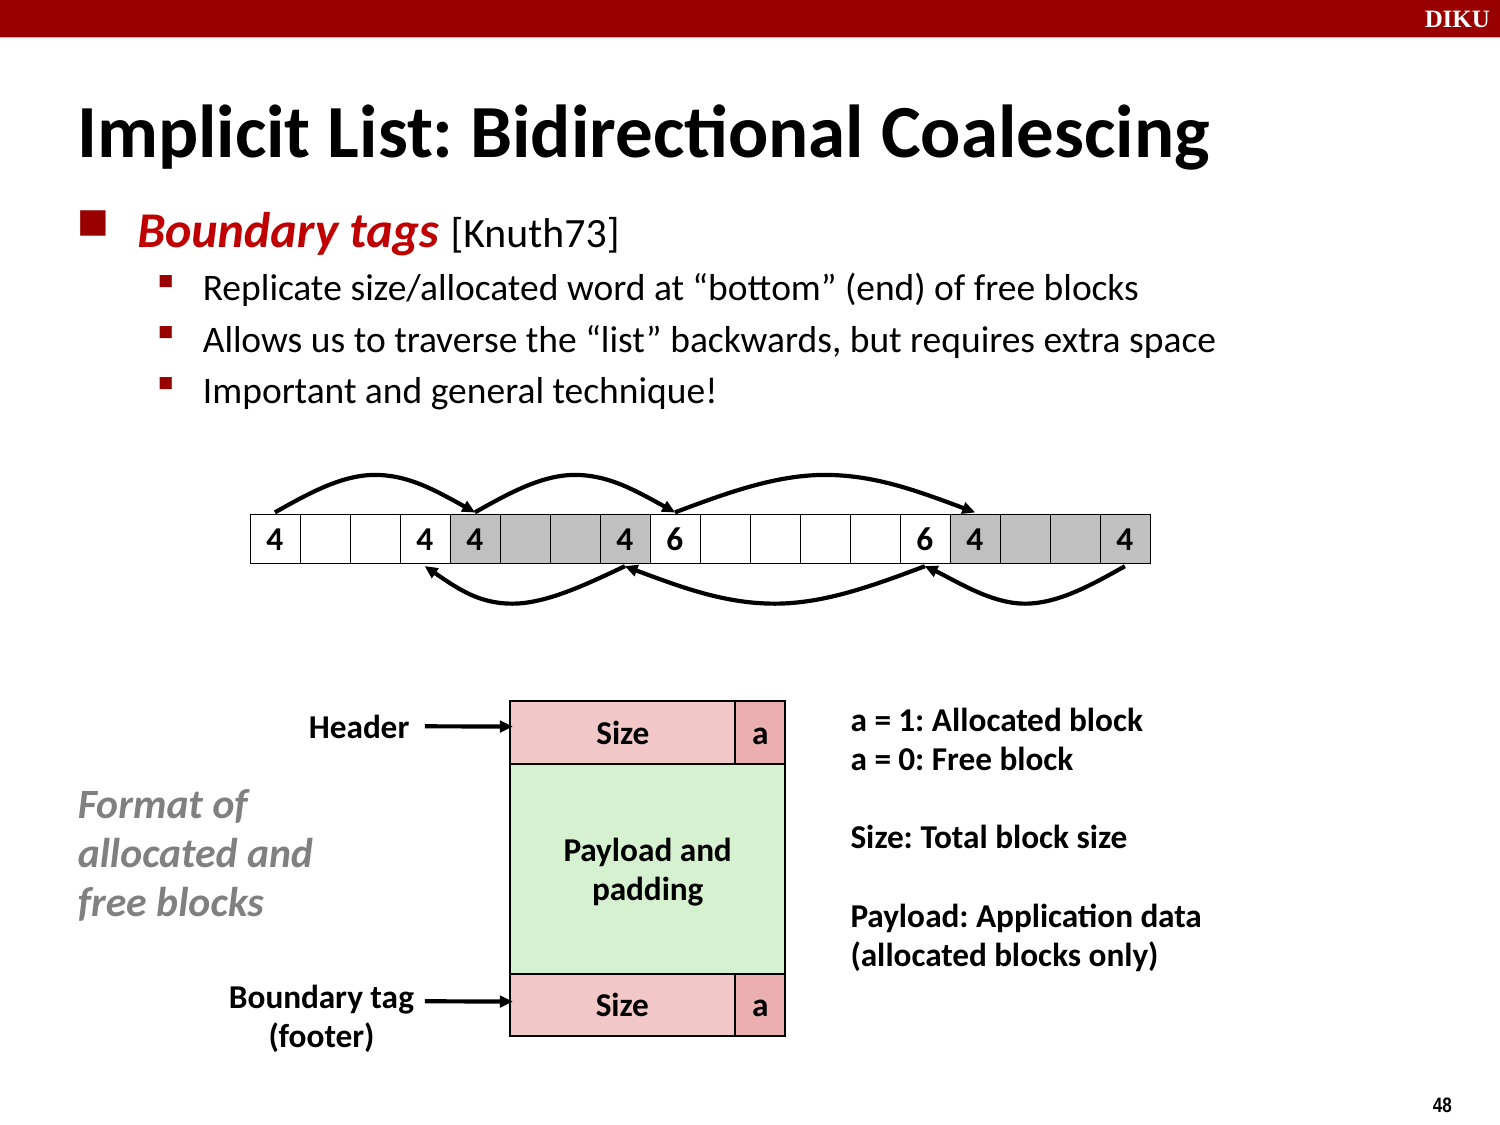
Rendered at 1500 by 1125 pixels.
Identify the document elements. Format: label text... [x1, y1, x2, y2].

text_box 4 [249, 513, 299, 564]
text_box Size [510, 701, 735, 763]
text_box Boundary tags [Knuth73] Replicate size/allocated word at “bottom” (end) of free blocks Allows us to traverse the “list” backwards, but requires extra space Important and general technique! [66, 200, 1429, 418]
text_box a [735, 973, 786, 1037]
text_box Format of allocated and free blocks [63, 771, 329, 935]
text_box Boundary tag (footer) [214, 969, 429, 1064]
text_box 4 [399, 513, 449, 564]
text_box 6 [899, 513, 949, 564]
text_box [499, 513, 599, 564]
text_box a [735, 701, 786, 764]
text_box 4 [1099, 513, 1150, 564]
text_box 4 [449, 513, 499, 564]
text_box a = 1: Allocated block a = 0: Free block Size: Total block size Payload: Application data (allocated blocks only) [835, 692, 1218, 1022]
text_box 4 [949, 513, 999, 564]
text_box Size [510, 973, 735, 1037]
text_box Payload and padding [510, 763, 786, 973]
text_box Header [294, 699, 425, 756]
text_box 4 [599, 513, 649, 564]
text_box [299, 513, 399, 564]
text_box 6 [649, 513, 700, 564]
text_box [999, 513, 1099, 564]
text_box Implicit List: Bidirectional Coalescing [62, 80, 1500, 175]
text_box [700, 513, 899, 564]
